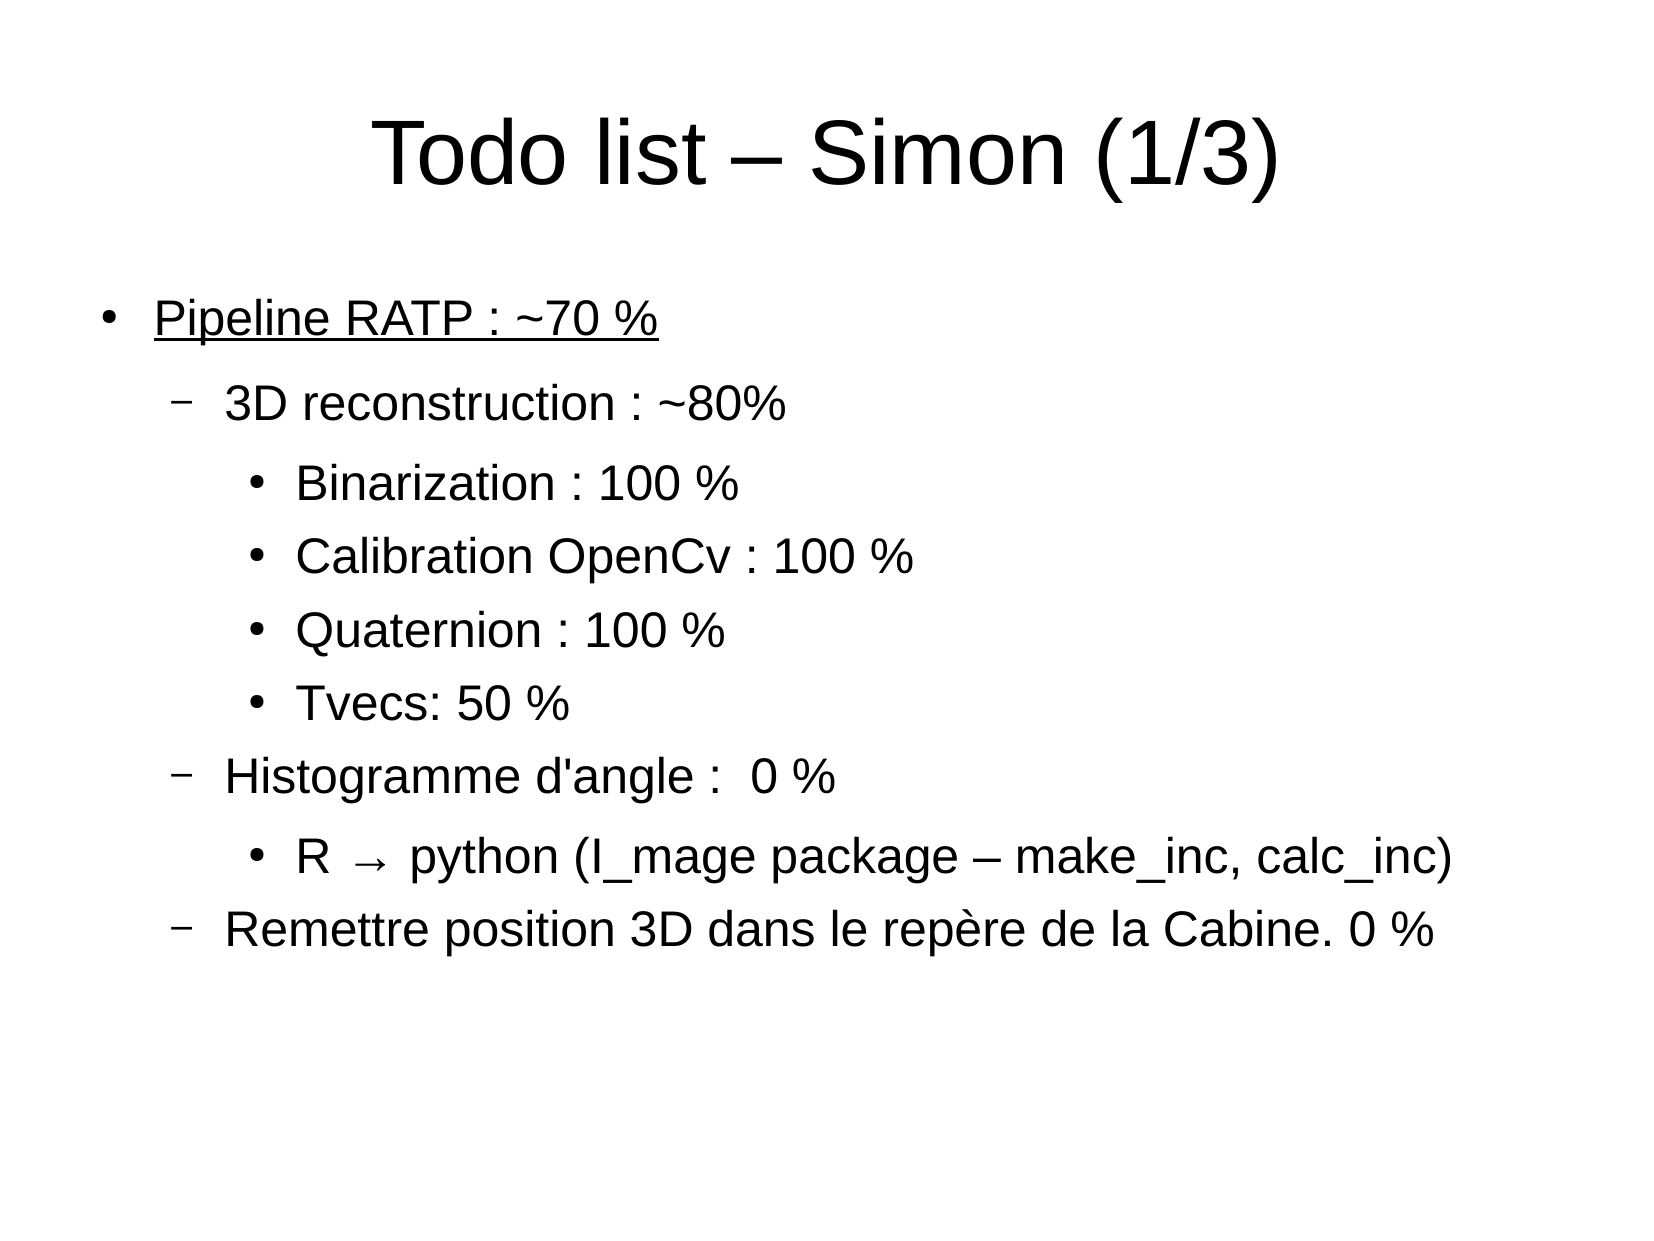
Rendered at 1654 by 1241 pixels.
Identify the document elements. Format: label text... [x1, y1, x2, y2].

list Pipeline RATP : ~70 % 3D reconstruction : ~80% Binarization : 100 % Calibration OpenCv : 100 % Quaternion : 100 % Tvecs: 50 % Histogramme d'angle : 0 % R → python (I_mage package – make_inc, calc_inc) Remettre position 3D dans le repère de la Cabine. 0 % [82, 290, 1571, 1010]
title Todo list – Simon (1/3) [82, 49, 1571, 257]
